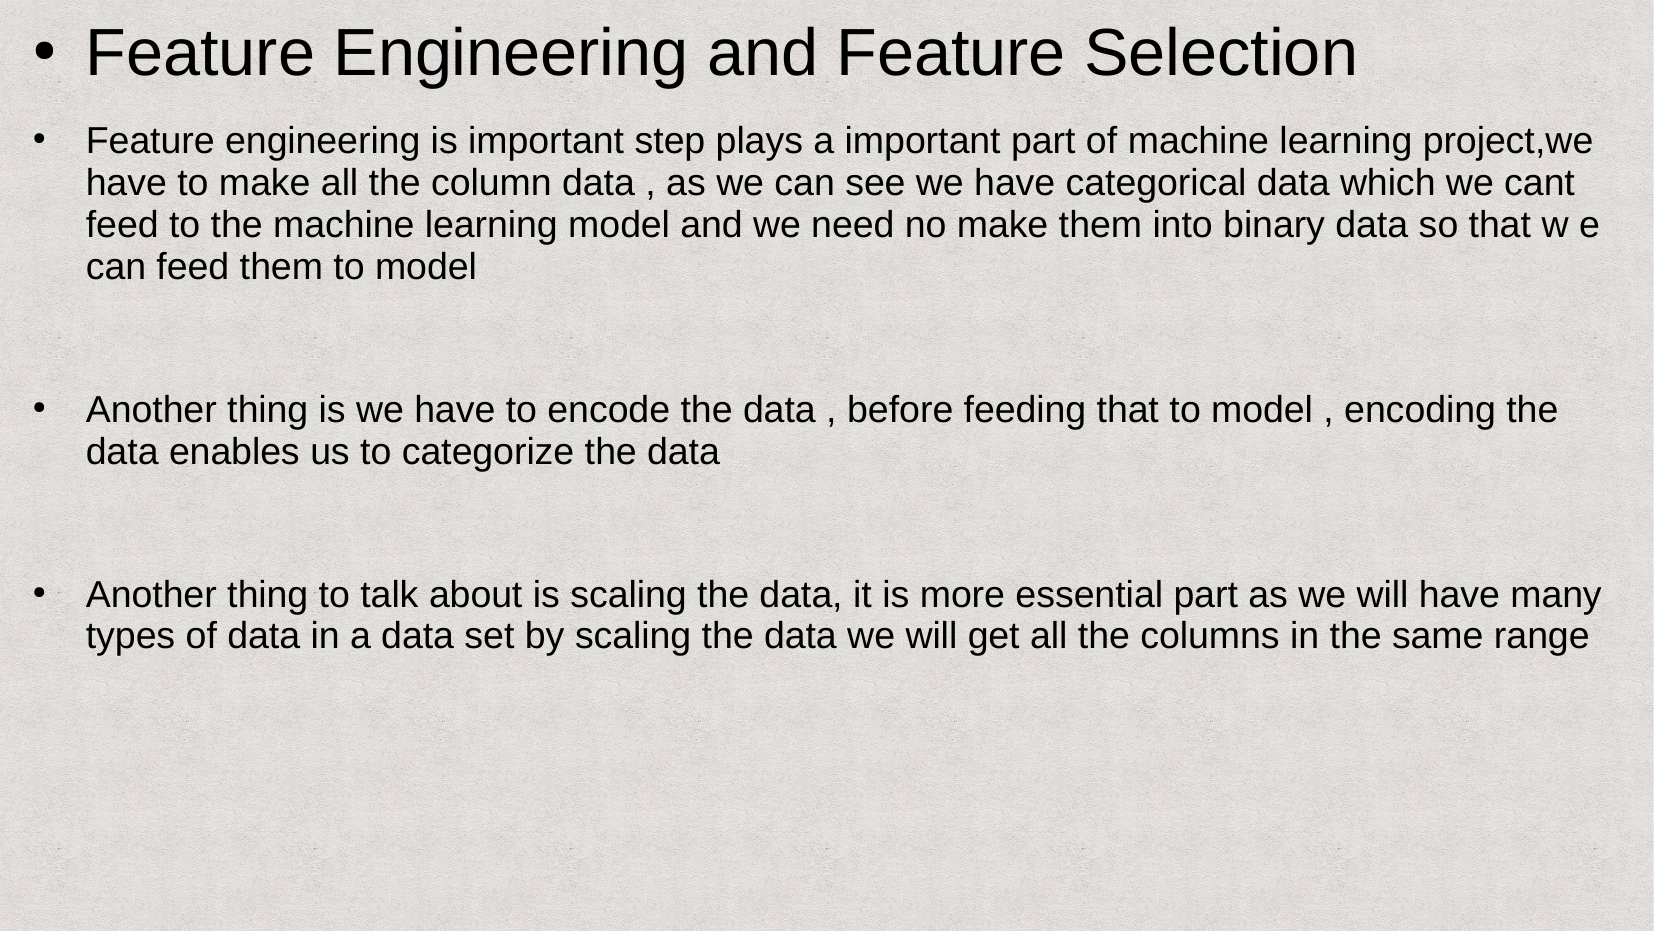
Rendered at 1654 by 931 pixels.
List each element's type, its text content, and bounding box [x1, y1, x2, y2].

list Feature Engineering and Feature Selection Feature engineering is important step plays a important part of machine learning project,we have to make all the column data , as we can see we have categorical data which we cant feed to the machine learning model and we need no make them into binary data so that w e can feed them to model Another thing is we have to encode the data , before feeding that to model , encoding the data enables us to categorize the data Another thing to talk about is scaling the data, it is more essential part as we will have many types of data in a data set by scaling the data we will get all the columns in the same range [15, 15, 1636, 915]
picture [0, 0, 1654, 931]
